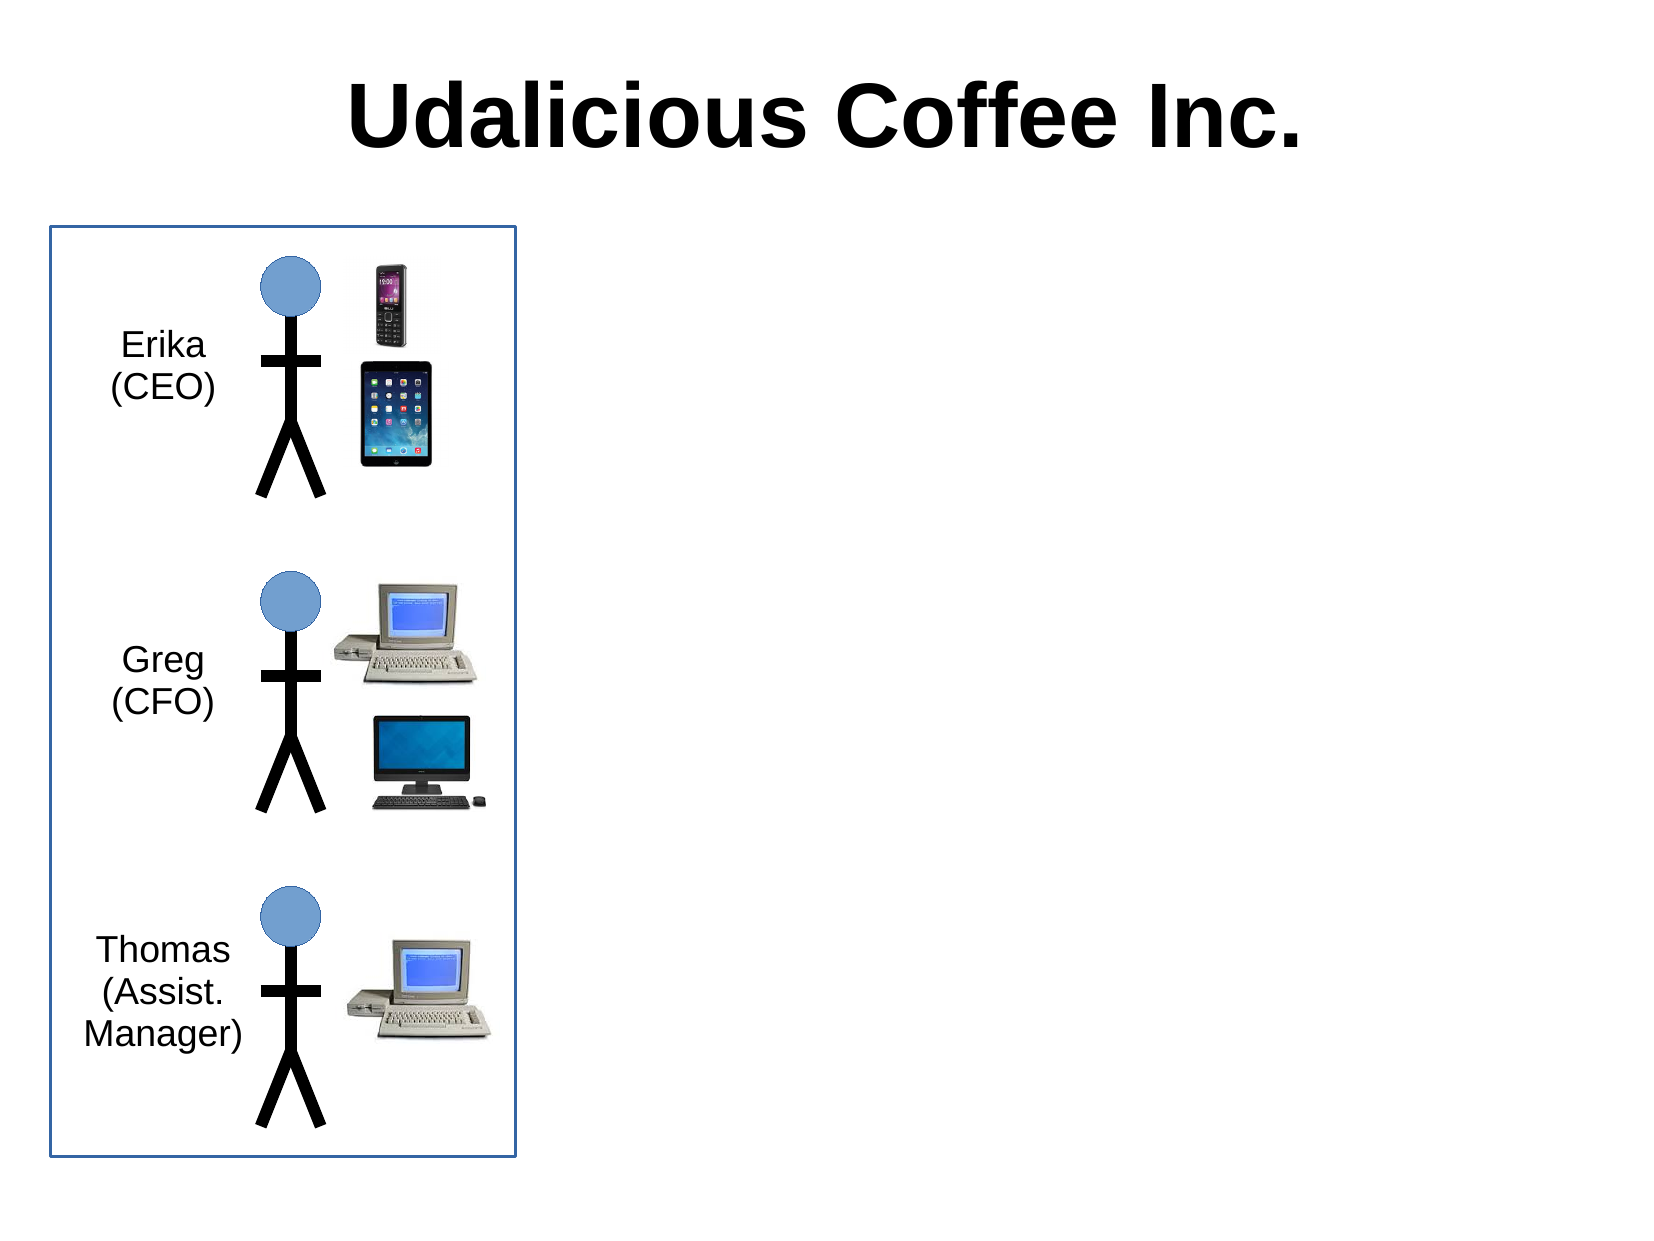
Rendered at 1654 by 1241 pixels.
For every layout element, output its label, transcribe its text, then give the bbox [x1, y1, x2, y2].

text_box [260, 571, 321, 632]
text_box [260, 886, 321, 947]
text_box Thomas (Assist. Manager) [65, 920, 261, 1062]
picture [322, 560, 486, 692]
picture [372, 715, 486, 812]
text_box Greg (CFO) [80, 631, 246, 731]
text_box Udalicious Coffee Inc. [45, 20, 1606, 211]
picture [343, 256, 441, 354]
picture [343, 361, 449, 467]
text_box Erika (CEO) [80, 316, 246, 416]
text_box [260, 256, 321, 317]
picture [335, 916, 500, 1047]
